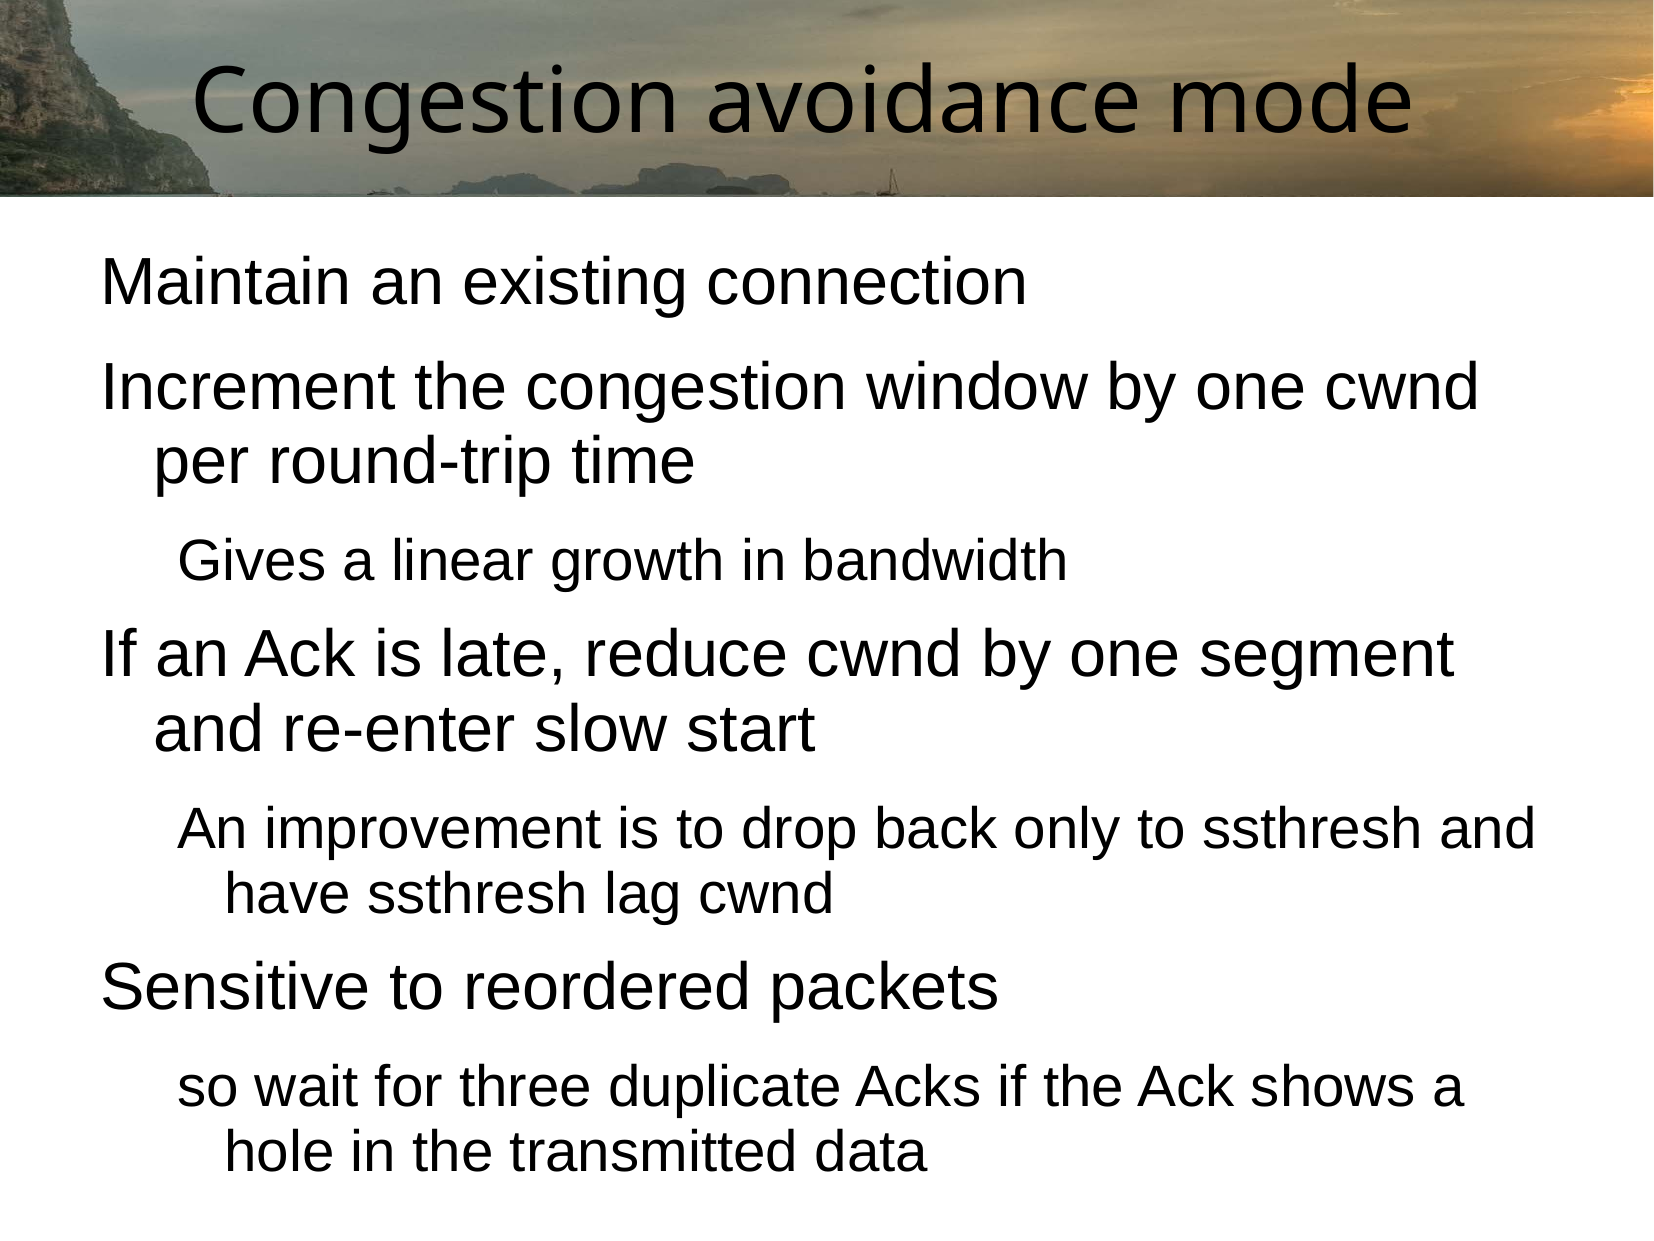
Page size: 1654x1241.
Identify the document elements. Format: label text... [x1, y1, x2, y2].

list Maintain an existing connection Increment the congestion window by one cwnd per round-trip time Gives a linear growth in bandwidth If an Ack is late, reduce cwnd by one segment and re-enter slow start An improvement is to drop back only to ssthresh and have ssthresh lag cwnd Sensitive to reordered packets so wait for three duplicate Acks if the Ack shows a hole in the transmitted data [82, 244, 1571, 1225]
picture [0, 0, 1654, 197]
title Congestion avoidance mode [190, 0, 1571, 194]
